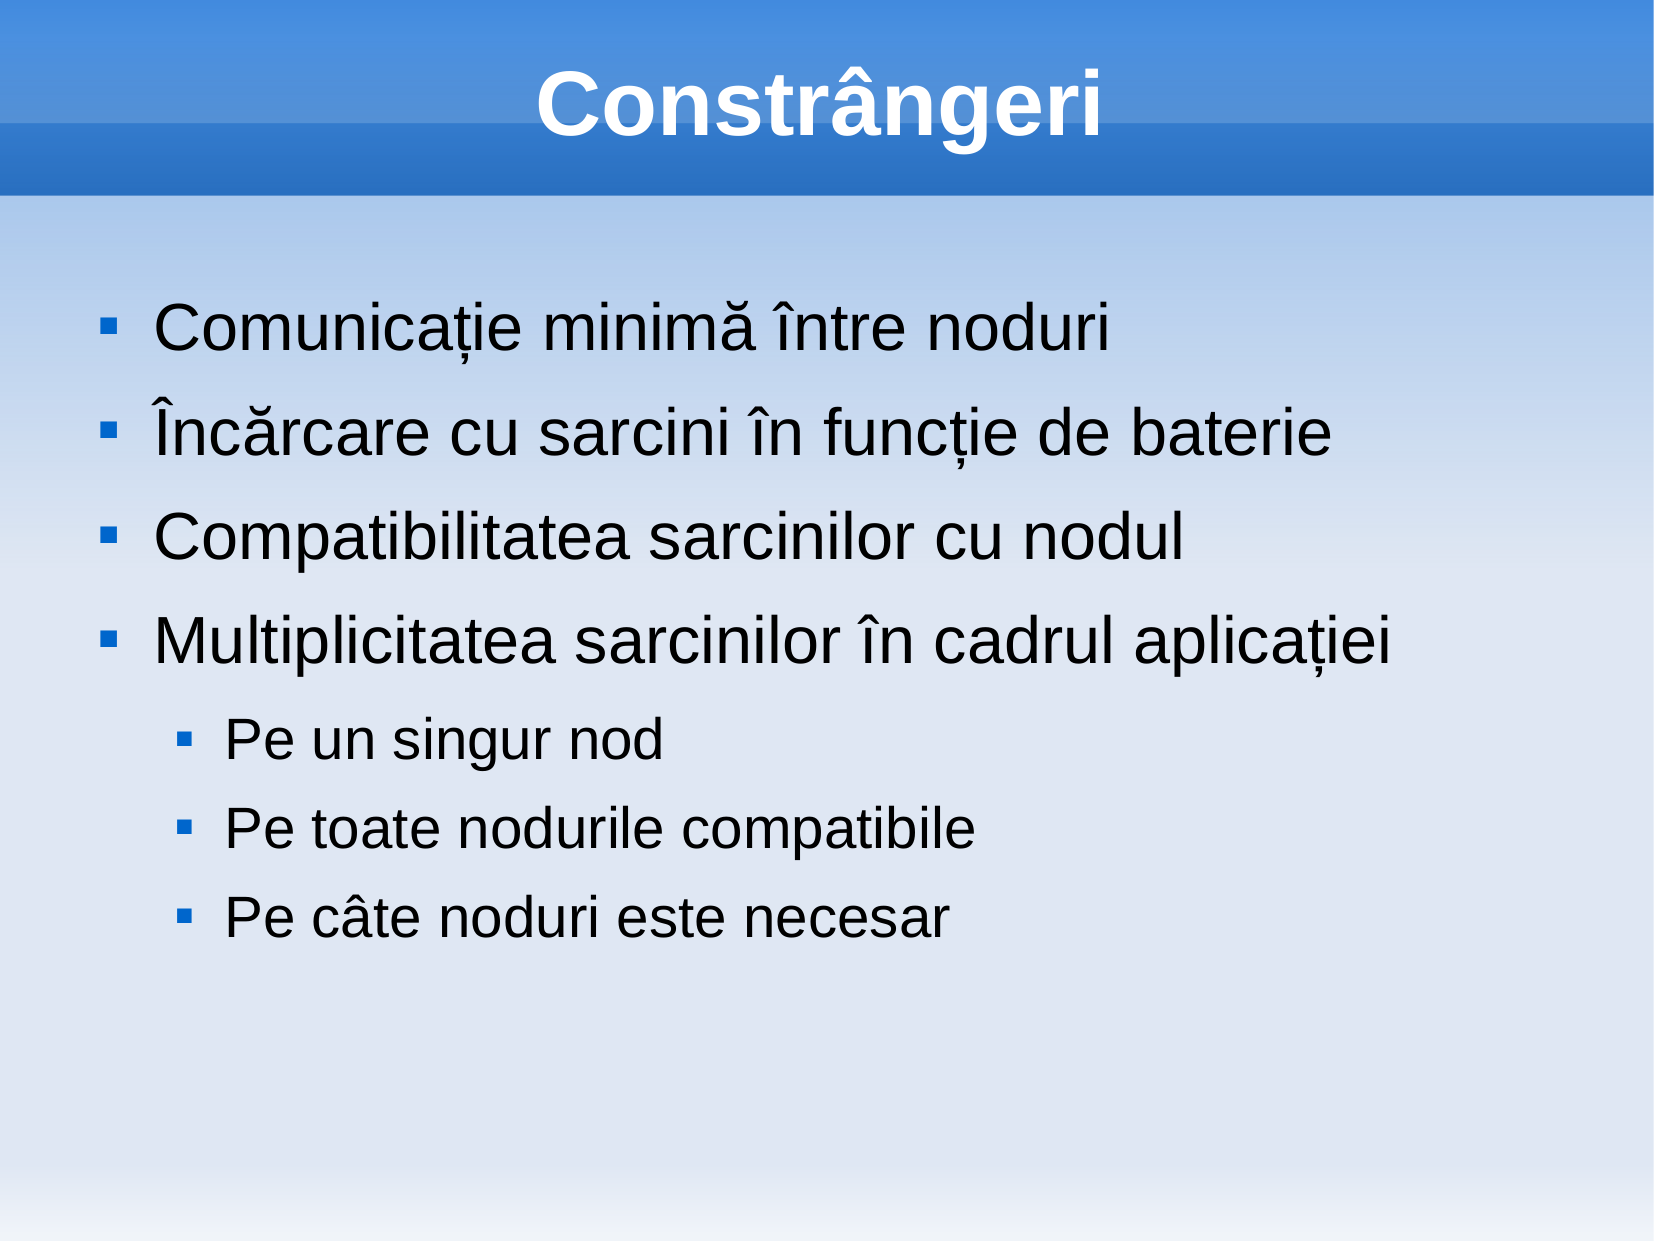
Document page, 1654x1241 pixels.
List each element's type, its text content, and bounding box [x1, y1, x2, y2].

title Constrângeri [76, 7, 1565, 200]
list Comunicație minimă între noduri Încărcare cu sarcini în funcție de baterie Compatibilitatea sarcinilor cu nodul Multiplicitatea sarcinilor în cadrul aplicației Pe un singur nod Pe toate nodurile compatibile Pe câte noduri este necesar [82, 290, 1571, 1094]
picture [0, 0, 1654, 1241]
